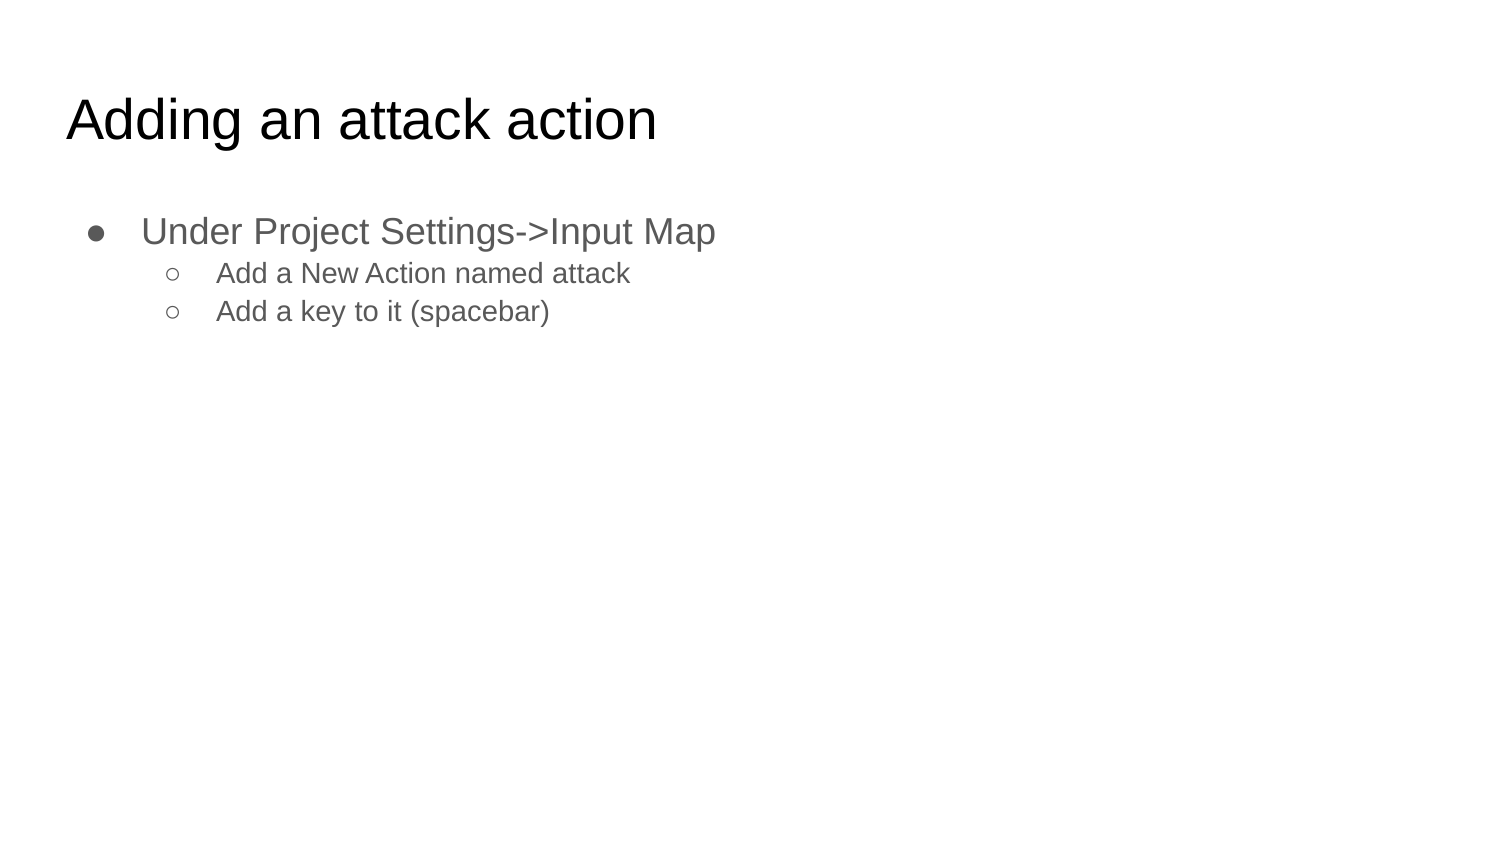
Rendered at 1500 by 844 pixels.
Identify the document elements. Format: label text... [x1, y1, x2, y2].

title Adding an attack action [51, 72, 1449, 167]
list Under Project Settings->Input Map Add a New Action named attack Add a key to it (spacebar) [51, 189, 1449, 750]
